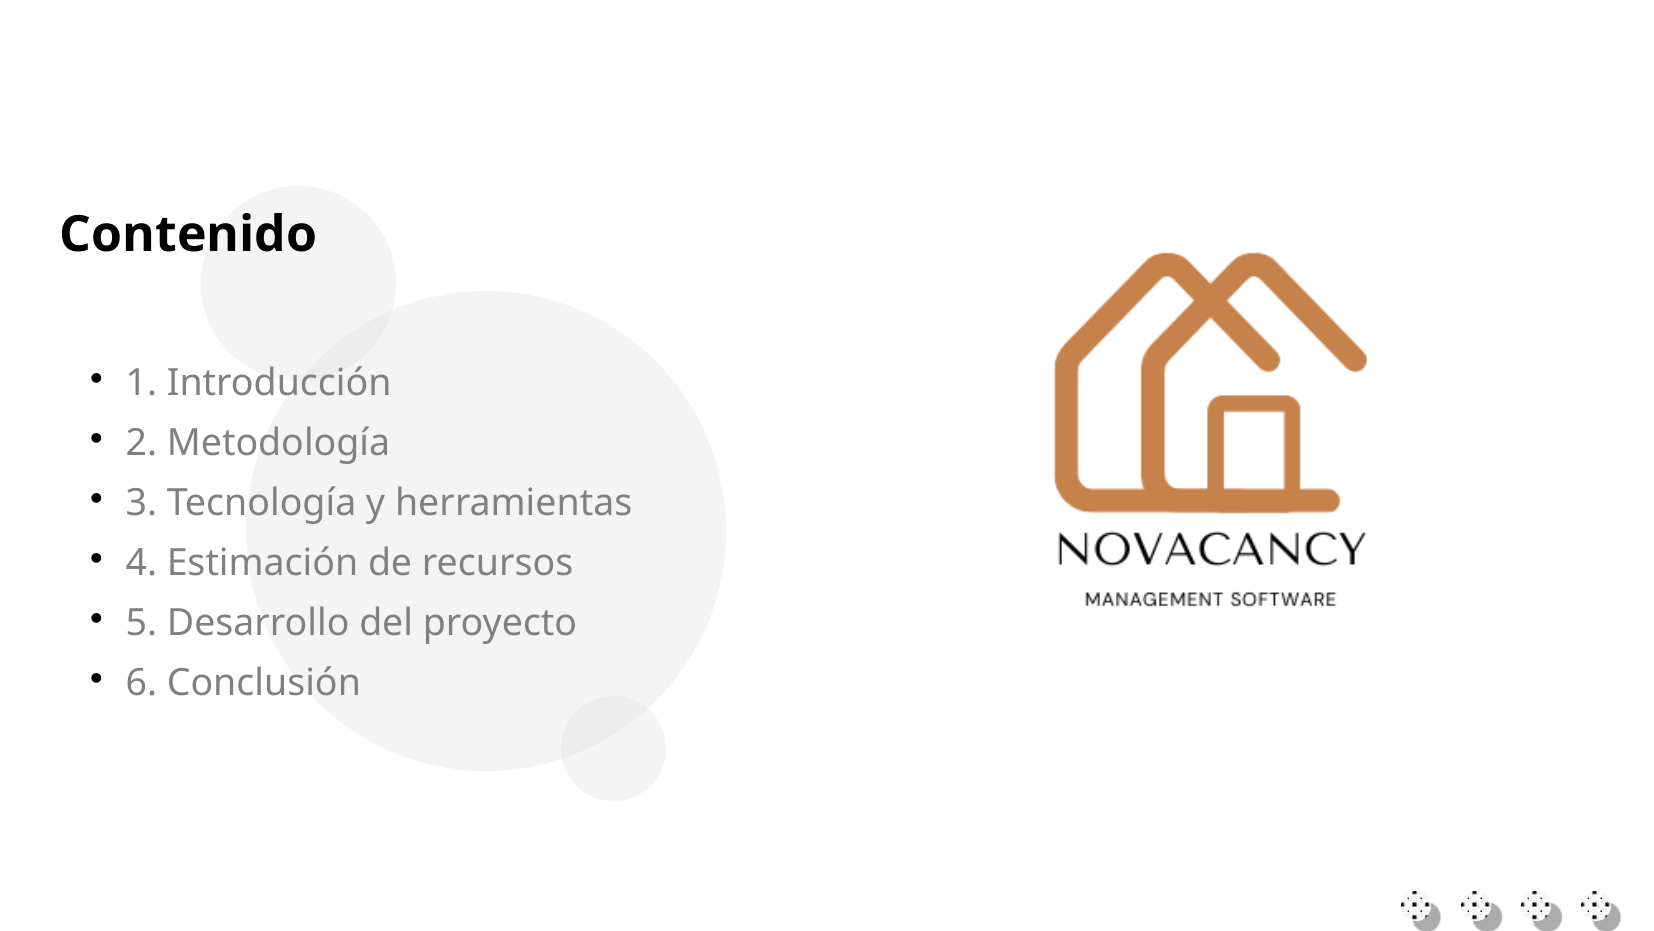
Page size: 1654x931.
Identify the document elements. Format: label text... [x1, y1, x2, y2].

text_box Contenido [44, 193, 600, 259]
picture [1520, 890, 1552, 922]
picture [1400, 891, 1432, 922]
picture [797, 58, 1625, 886]
text_box 1. Introducción 2. Metodología 3. Tecnología y herramientas 4. Estimación de recursos 5. Desarrollo del proyecto 6. Conclusión [75, 350, 797, 680]
picture [1461, 890, 1492, 922]
picture [1580, 890, 1612, 922]
